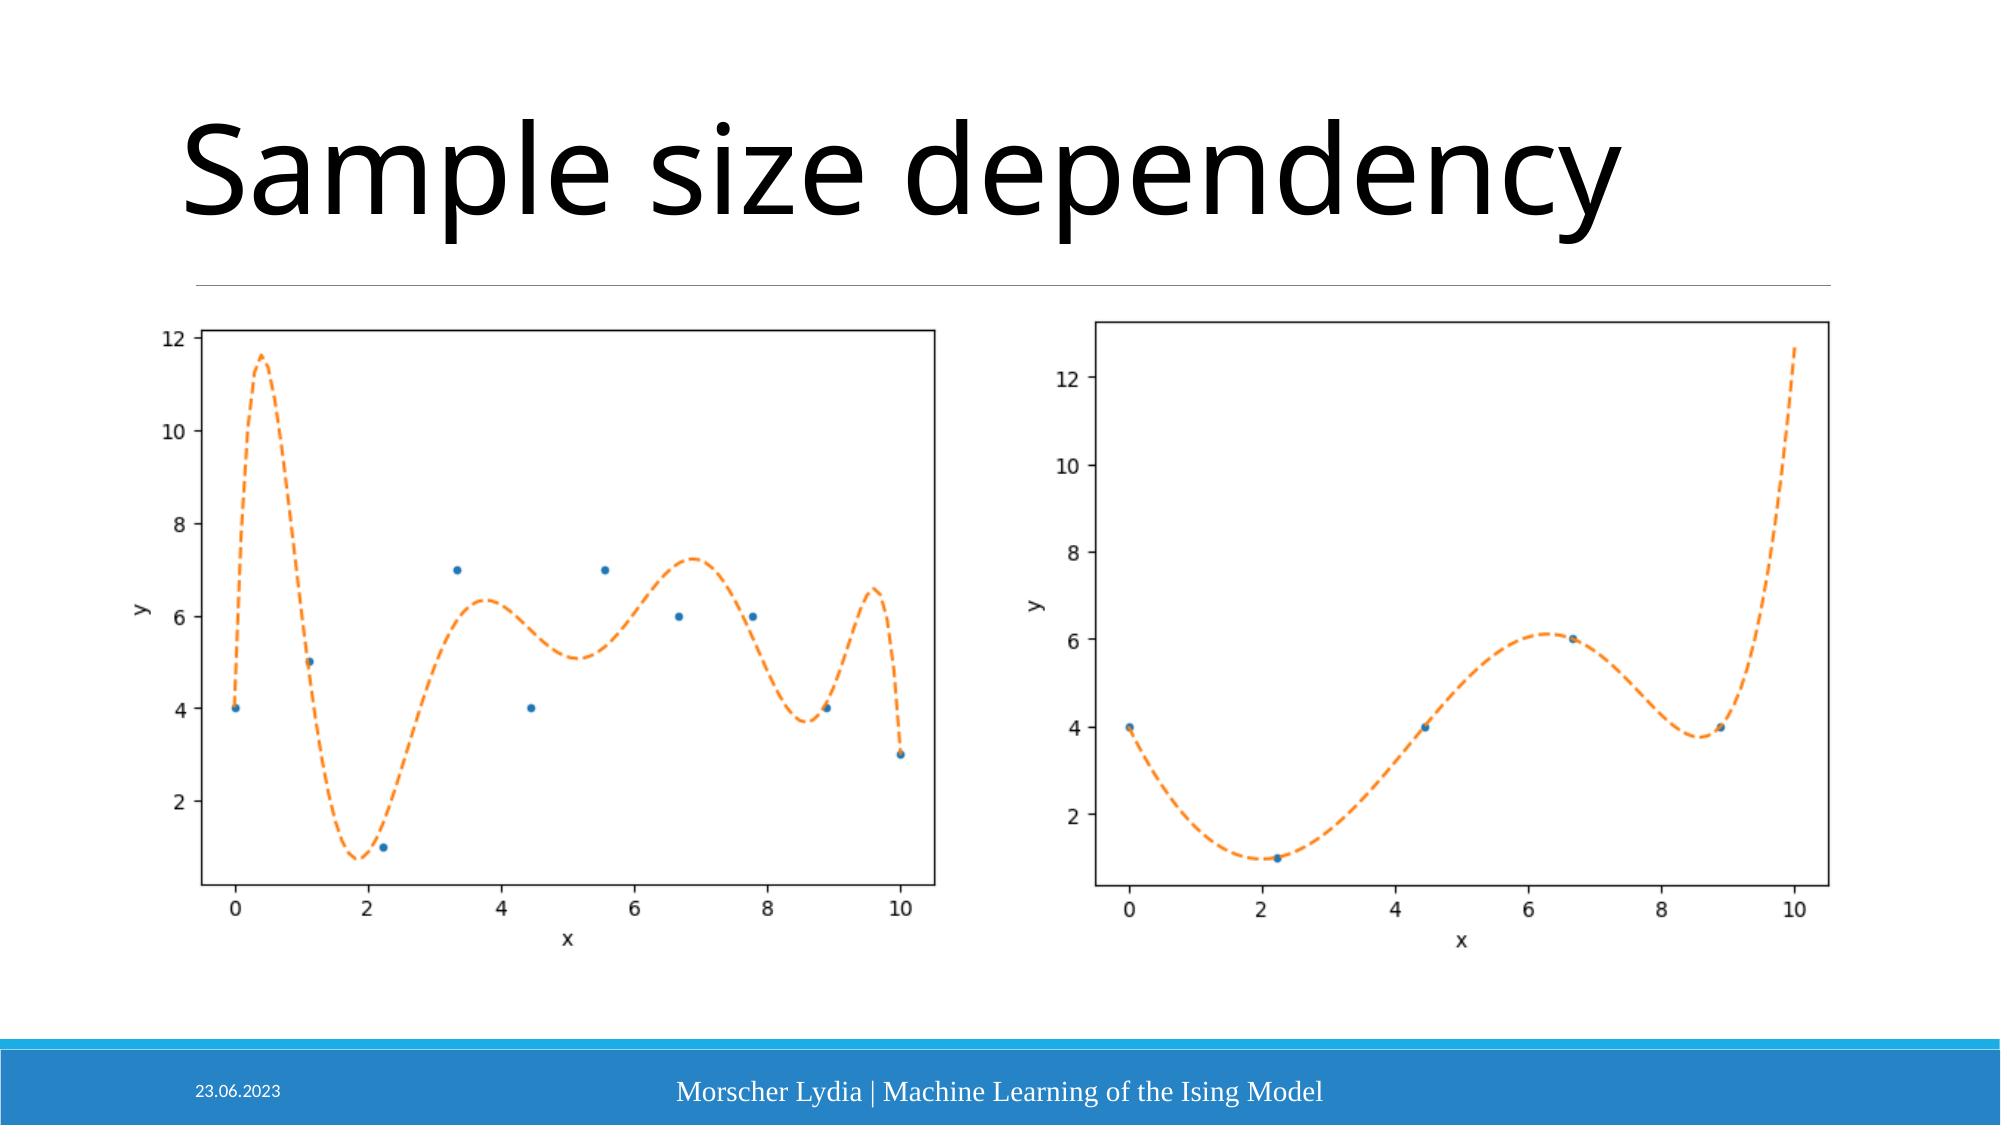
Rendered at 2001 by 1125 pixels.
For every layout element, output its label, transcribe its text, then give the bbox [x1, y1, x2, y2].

picture [117, 315, 949, 964]
picture [1011, 308, 1843, 966]
title Sample size dependency [180, 47, 1831, 285]
